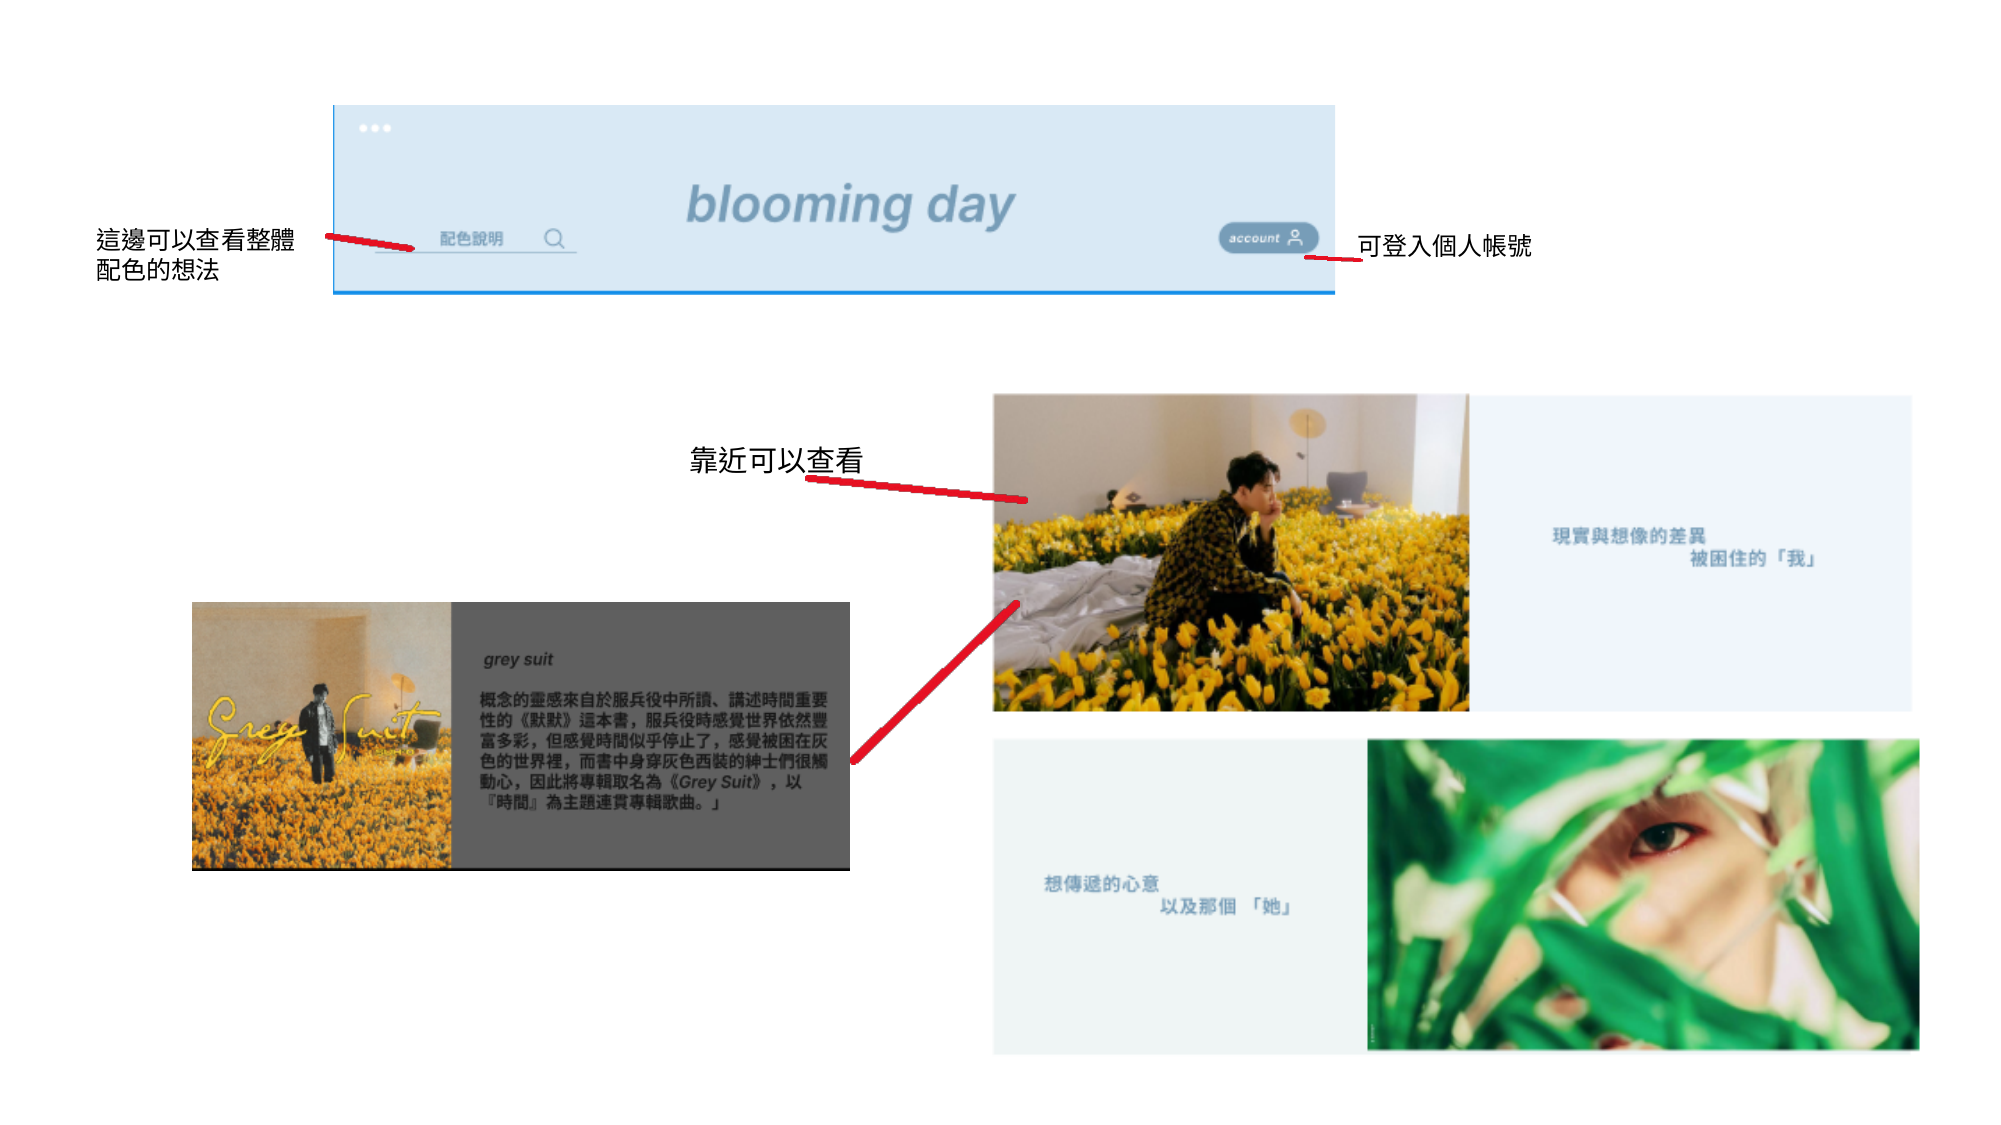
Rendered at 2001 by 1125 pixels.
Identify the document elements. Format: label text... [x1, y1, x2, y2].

text_box 可登入個人帳號 [1342, 223, 1561, 269]
picture [192, 376, 1936, 1096]
picture [325, 105, 1363, 295]
text_box 這邊可以查看整體配色的想法 [81, 217, 334, 293]
text_box 靠近可以查看 [674, 434, 1022, 486]
